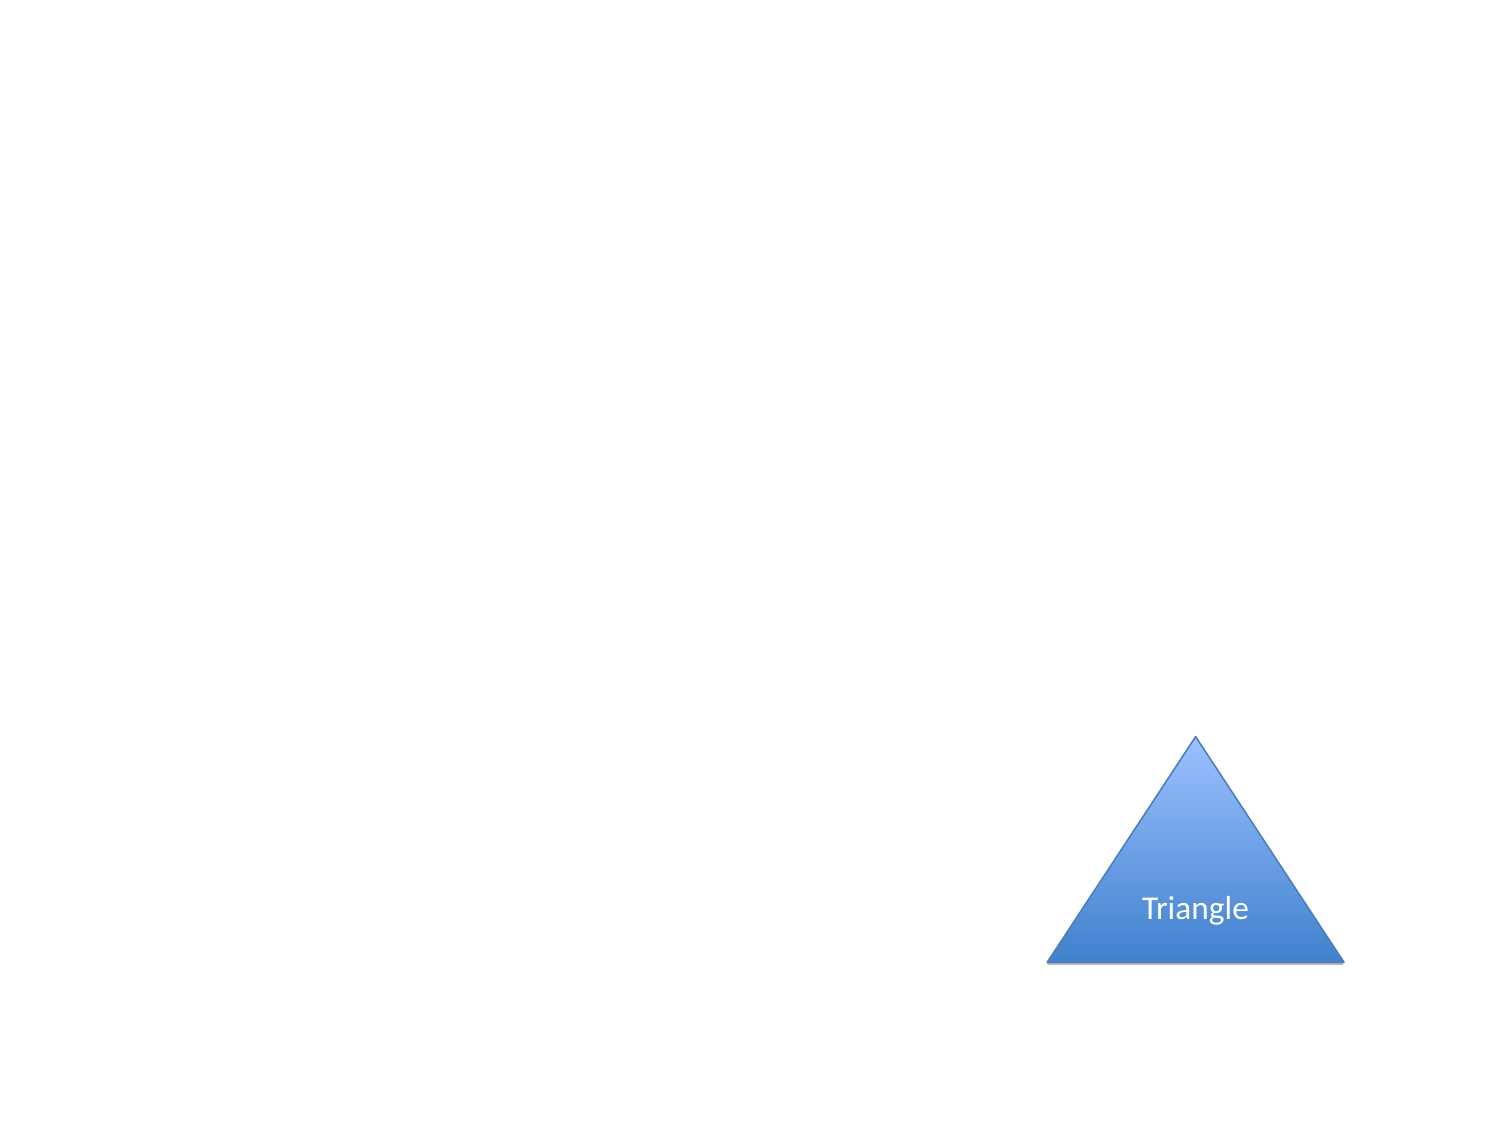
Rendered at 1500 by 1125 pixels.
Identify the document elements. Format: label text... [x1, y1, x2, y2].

text_box Triangle [1047, 736, 1345, 963]
